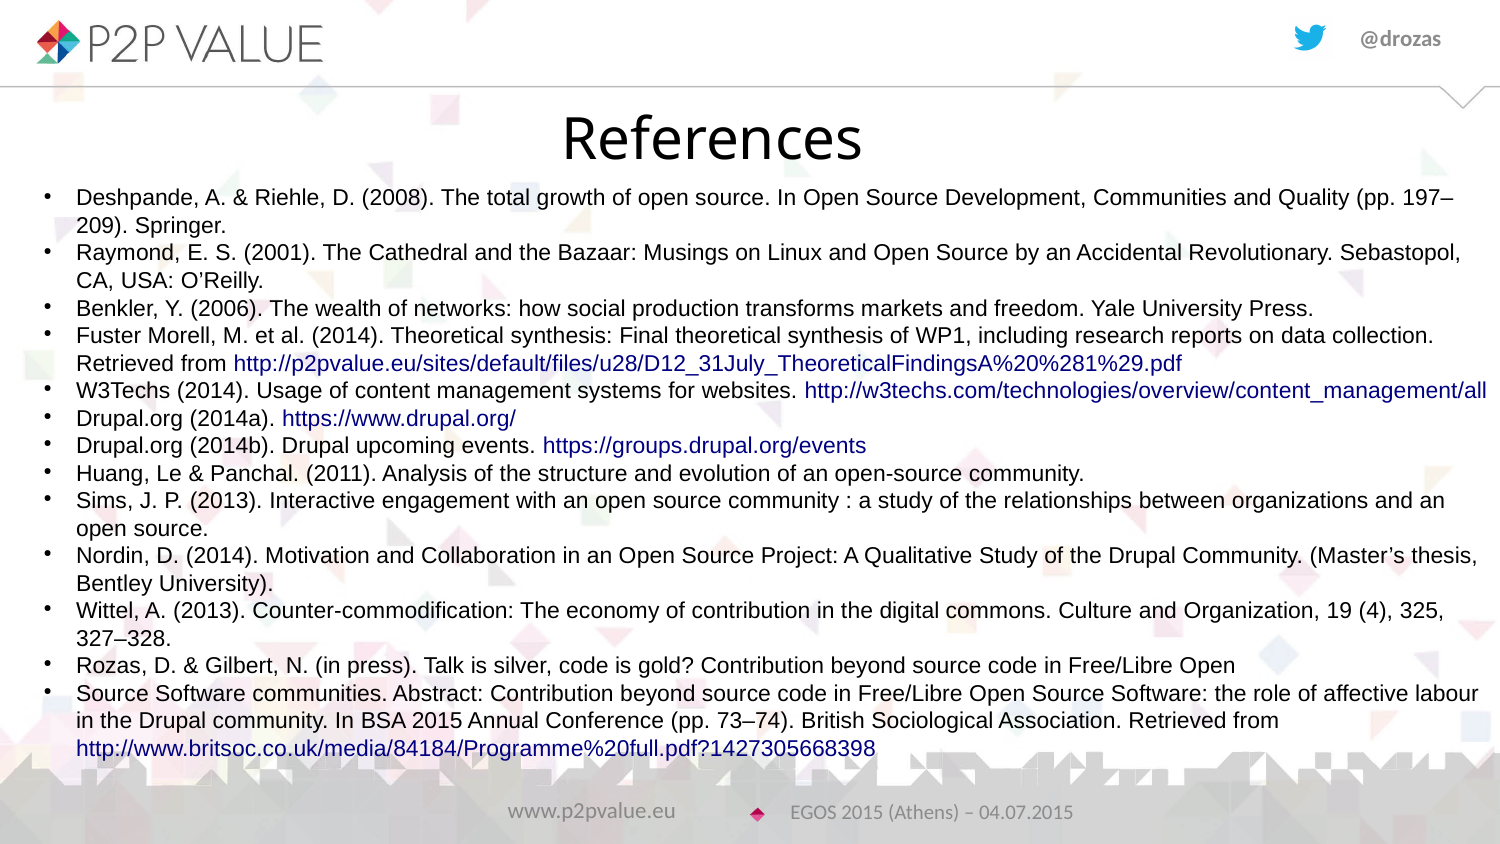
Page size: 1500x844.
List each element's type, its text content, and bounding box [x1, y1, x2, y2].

subtitle Deshpande, A. & Riehle, D. (2008). The total growth of open source. In Open Source Development, Communities and Quality (pp. 197–209). Springer. Raymond, E. S. (2001). The Cathedral and the Bazaar: Musings on Linux and Open Source by an Accidental Revolutionary. Sebastopol, CA, USA: O’Reilly. Benkler, Y. (2006). The wealth of networks: how social production transforms markets and freedom. Yale University Press. Fuster Morell, M. et al. (2014). Theoretical synthesis: Final theoretical synthesis of WP1, including research reports on data collection. Retrieved from http://p2pvalue.eu/sites/default/files/u28/D12_31July_TheoreticalFindingsA%20%281%29.pdf W3Techs (2014). Usage of content management systems for websites. http://w3techs.com/technologies/overview/content_management/all Drupal.org (2014a). https://www.drupal.org/ Drupal.org (2014b). Drupal upcoming events. https://groups.drupal.org/events Huang, Le & Panchal. (2011). Analysis of the structure and evolution of an open-source community. Sims, J. P. (2013). Interactive engagement with an open source community : a study of the relationships between organizations and an open source. Nordin, D. (2014). Motivation and Collaboration in an Open Source Project: A Qualitative Study of the Drupal Community. (Master’s thesis, Bentley University). Wittel, A. (2013). Counter-commodification: The economy of contribution in the digital commons. Culture and Organization, 19 (4), 325, 327–328. Rozas, D. & Gilbert, N. (in press). Talk is silver, code is gold? Contribution beyond source code in Free/Libre Open Source Software communities. Abstract: Contribution beyond source code in Free/Libre Open Source Software: the role of affective labour in the Drupal community. In BSA 2015 Annual Conference (pp. 73–74). British Sociological Association. Retrieved from http://www.britsoc.co.uk/media/84184/Programme%20full.pdf?1427305668398 [30, 176, 1500, 780]
text_box EGOS 2015 (Athens) – 04.07.2015 [777, 788, 1470, 834]
title References [60, 92, 1366, 176]
text_box www.p2pvalue.eu [501, 789, 720, 829]
picture [0, 0, 1500, 844]
text_box @drozas [1333, 15, 1455, 60]
